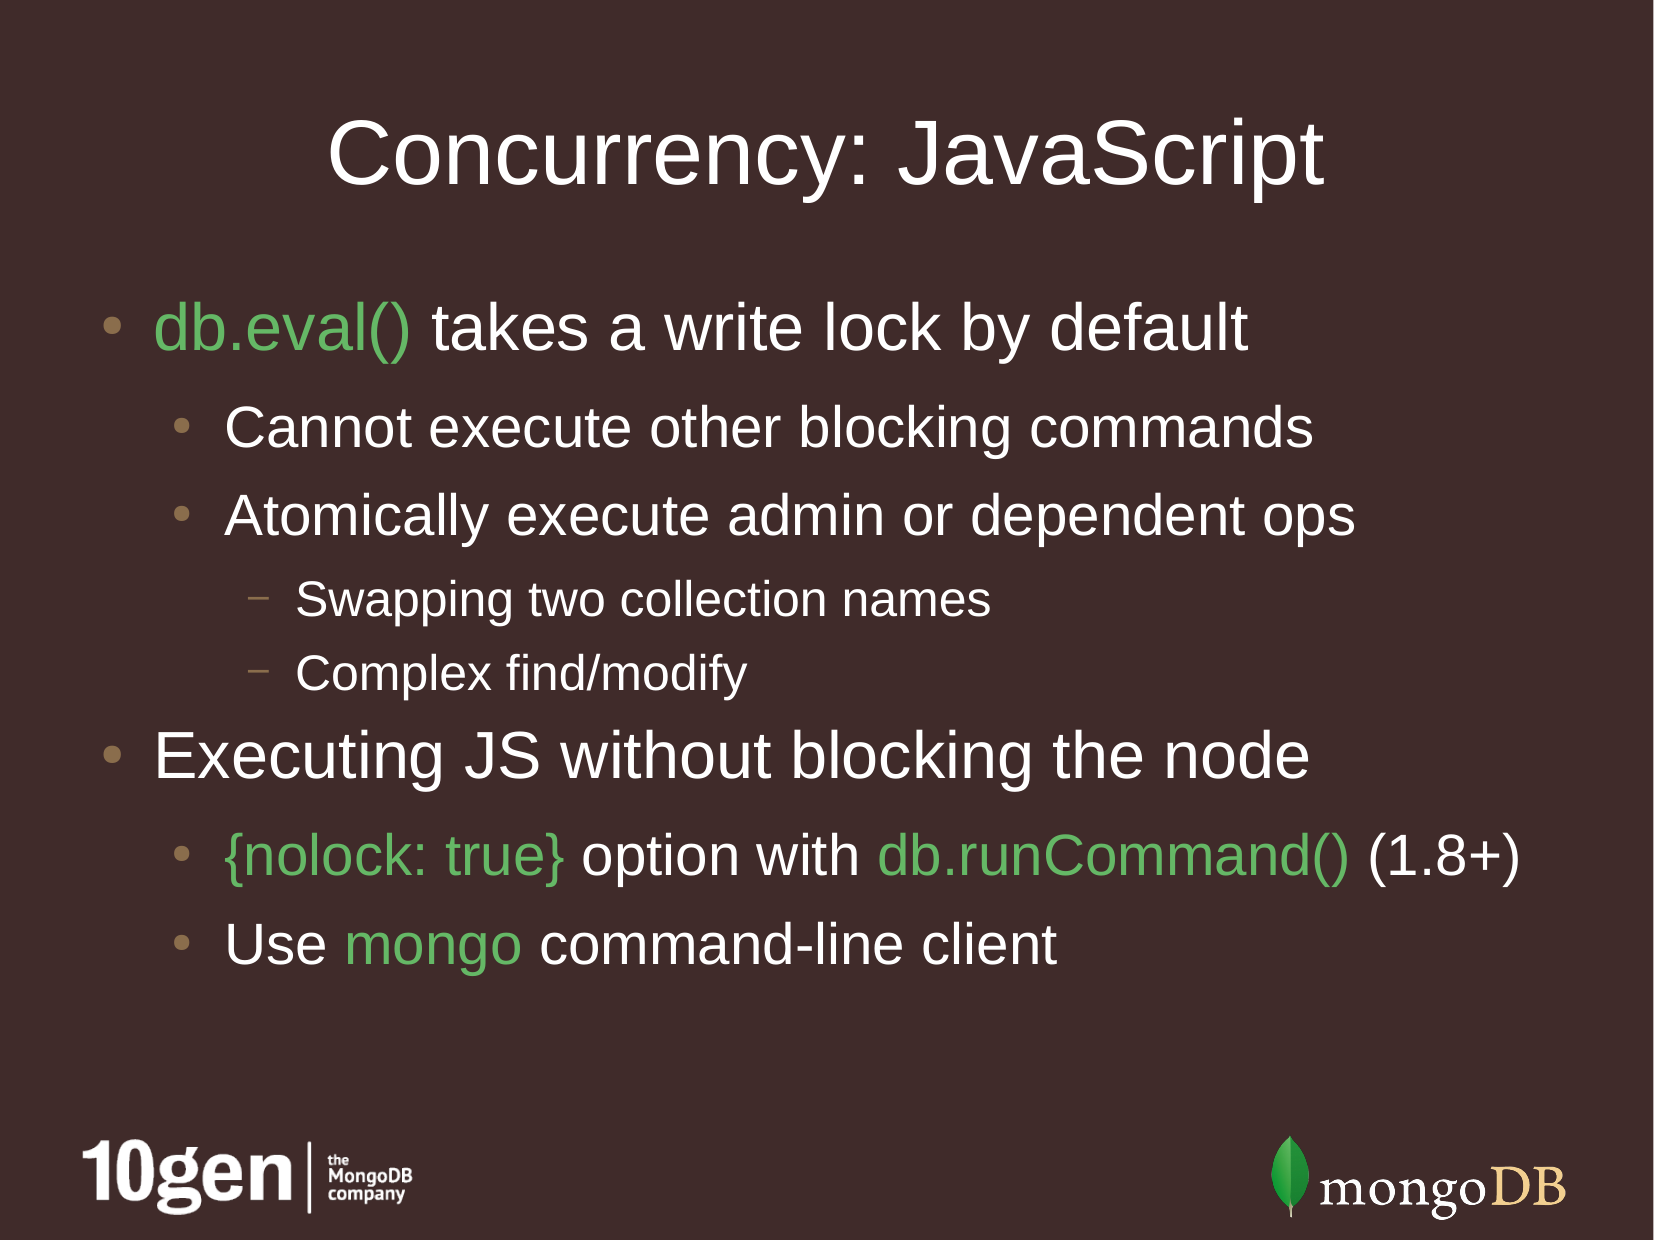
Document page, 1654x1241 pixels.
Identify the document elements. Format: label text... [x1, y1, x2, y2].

picture [1260, 1124, 1576, 1230]
list db.eval() takes a write lock by default Cannot execute other blocking commands Atomically execute admin or dependent ops Swapping two collection names Complex find/modify Executing JS without blocking the node {nolock: true} option with db.runCommand() (1.8+) Use mongo command-line client [82, 290, 1571, 1109]
picture [82, 1139, 413, 1215]
title Concurrency: JavaScript [82, 49, 1571, 257]
